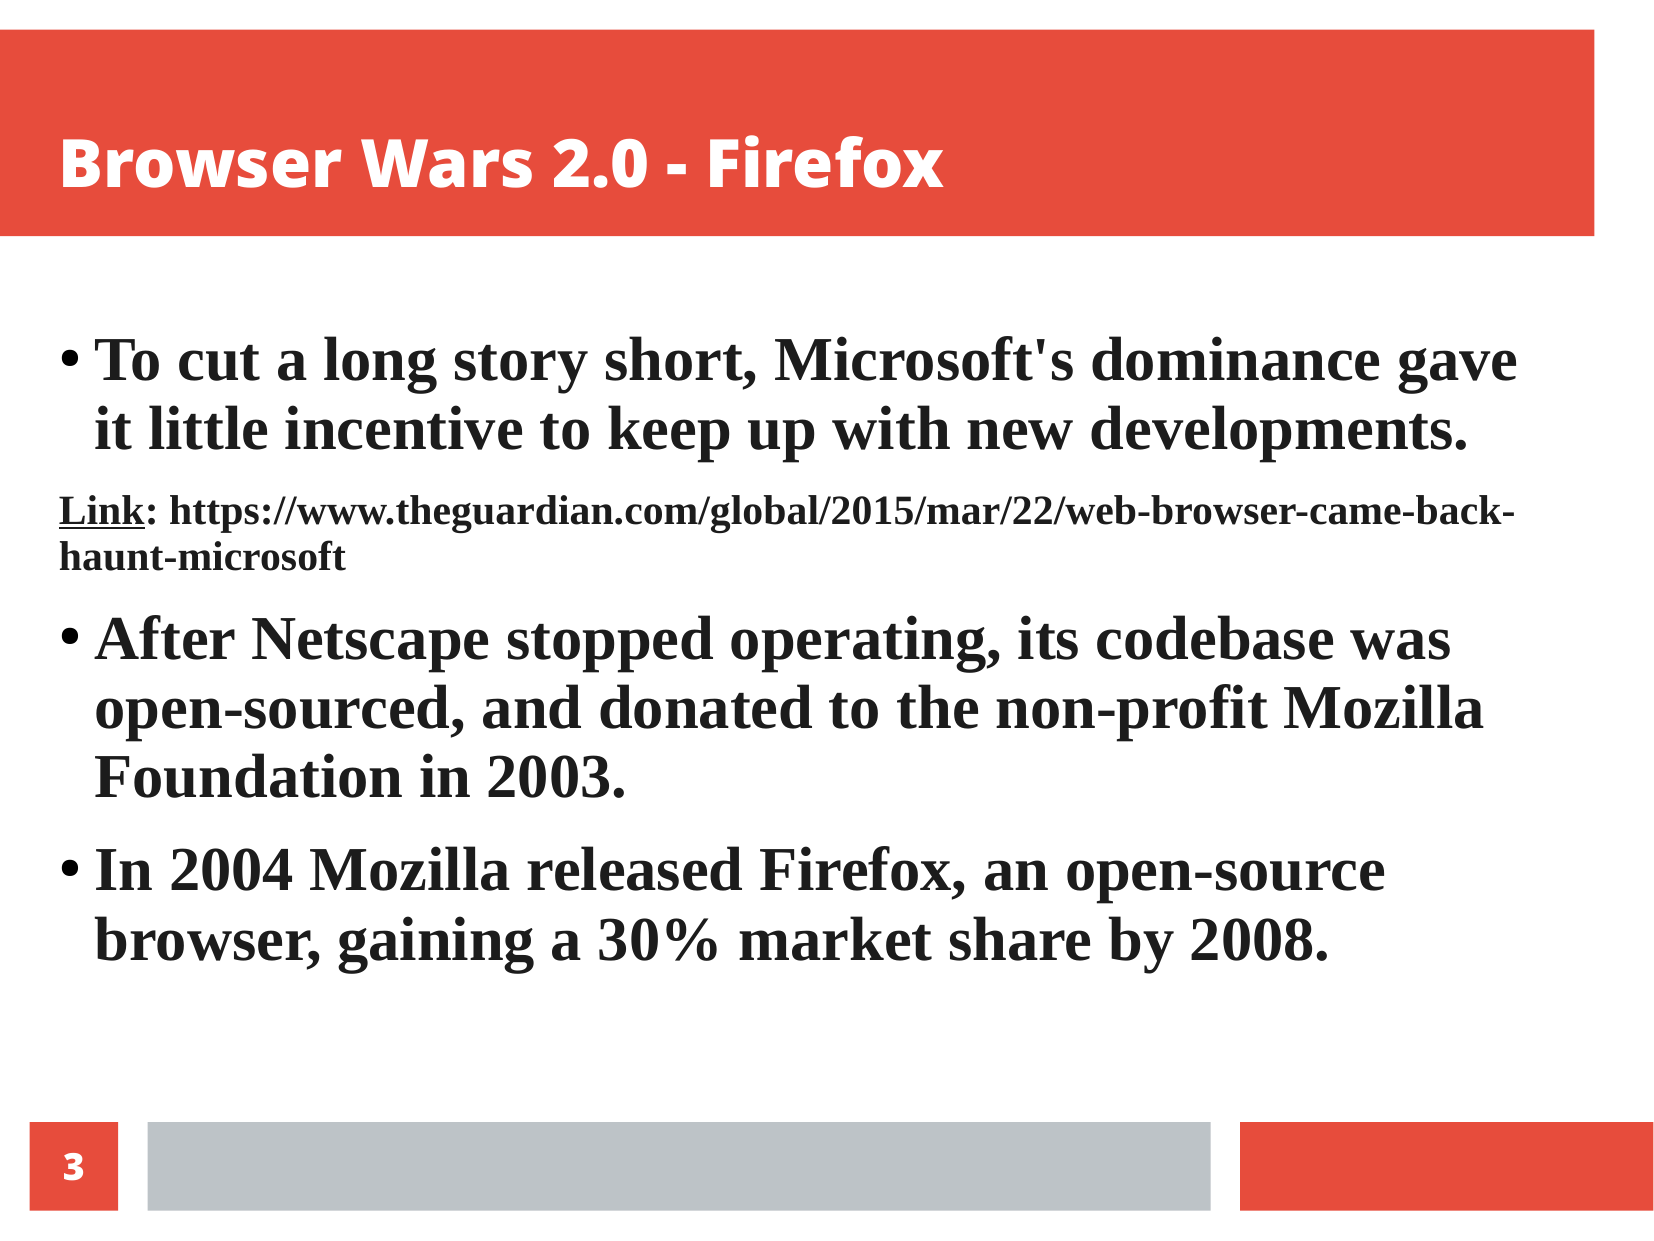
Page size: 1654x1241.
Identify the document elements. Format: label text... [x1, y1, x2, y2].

title Browser Wars 2.0 - Firefox [59, 59, 1595, 207]
list To cut a long story short, Microsoft's dominance gave it little incentive to keep up with new developments. Link: https://www.theguardian.com/global/2015/mar/22/web-browser-came-back-haunt-microsoft After Netscape stopped operating, its codebase was open-sourced, and donated to the non-profit Mozilla Foundation in 2003. In 2004 Mozilla released Firefox, an open-source browser, gaining a 30% market share by 2008. [59, 324, 1565, 1093]
